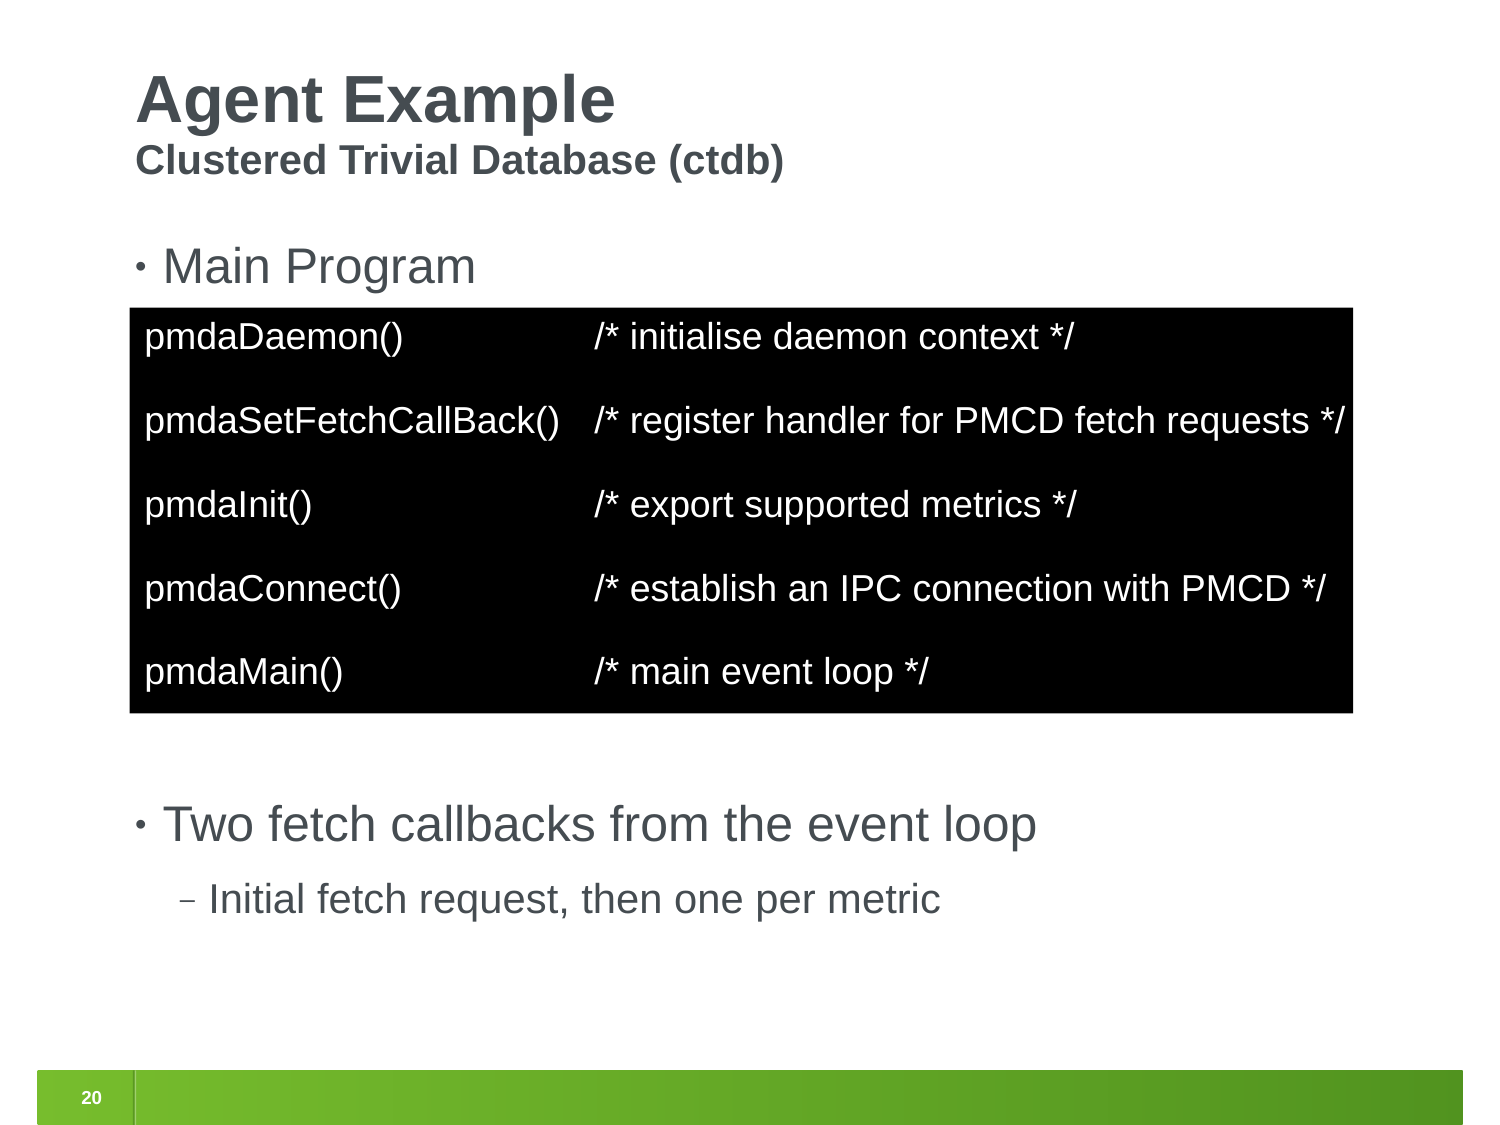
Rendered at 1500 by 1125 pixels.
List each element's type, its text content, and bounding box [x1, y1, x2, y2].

list Main Program Two fetch callbacks from the event loop Initial fetch request, then one per metric [135, 238, 1372, 982]
text_box pmdaDaemon() /* initialise daemon context */ pmdaSetFetchCallBack() /* register handler for PMCD fetch requests */ pmdaInit() /* export supported metrics */ pmdaConnect() /* establish an IPC connection with PMCD */ pmdaMain() /* main event loop */ [129, 307, 1354, 714]
title Agent Example Clustered Trivial Database (ctdb) [135, 49, 1372, 197]
